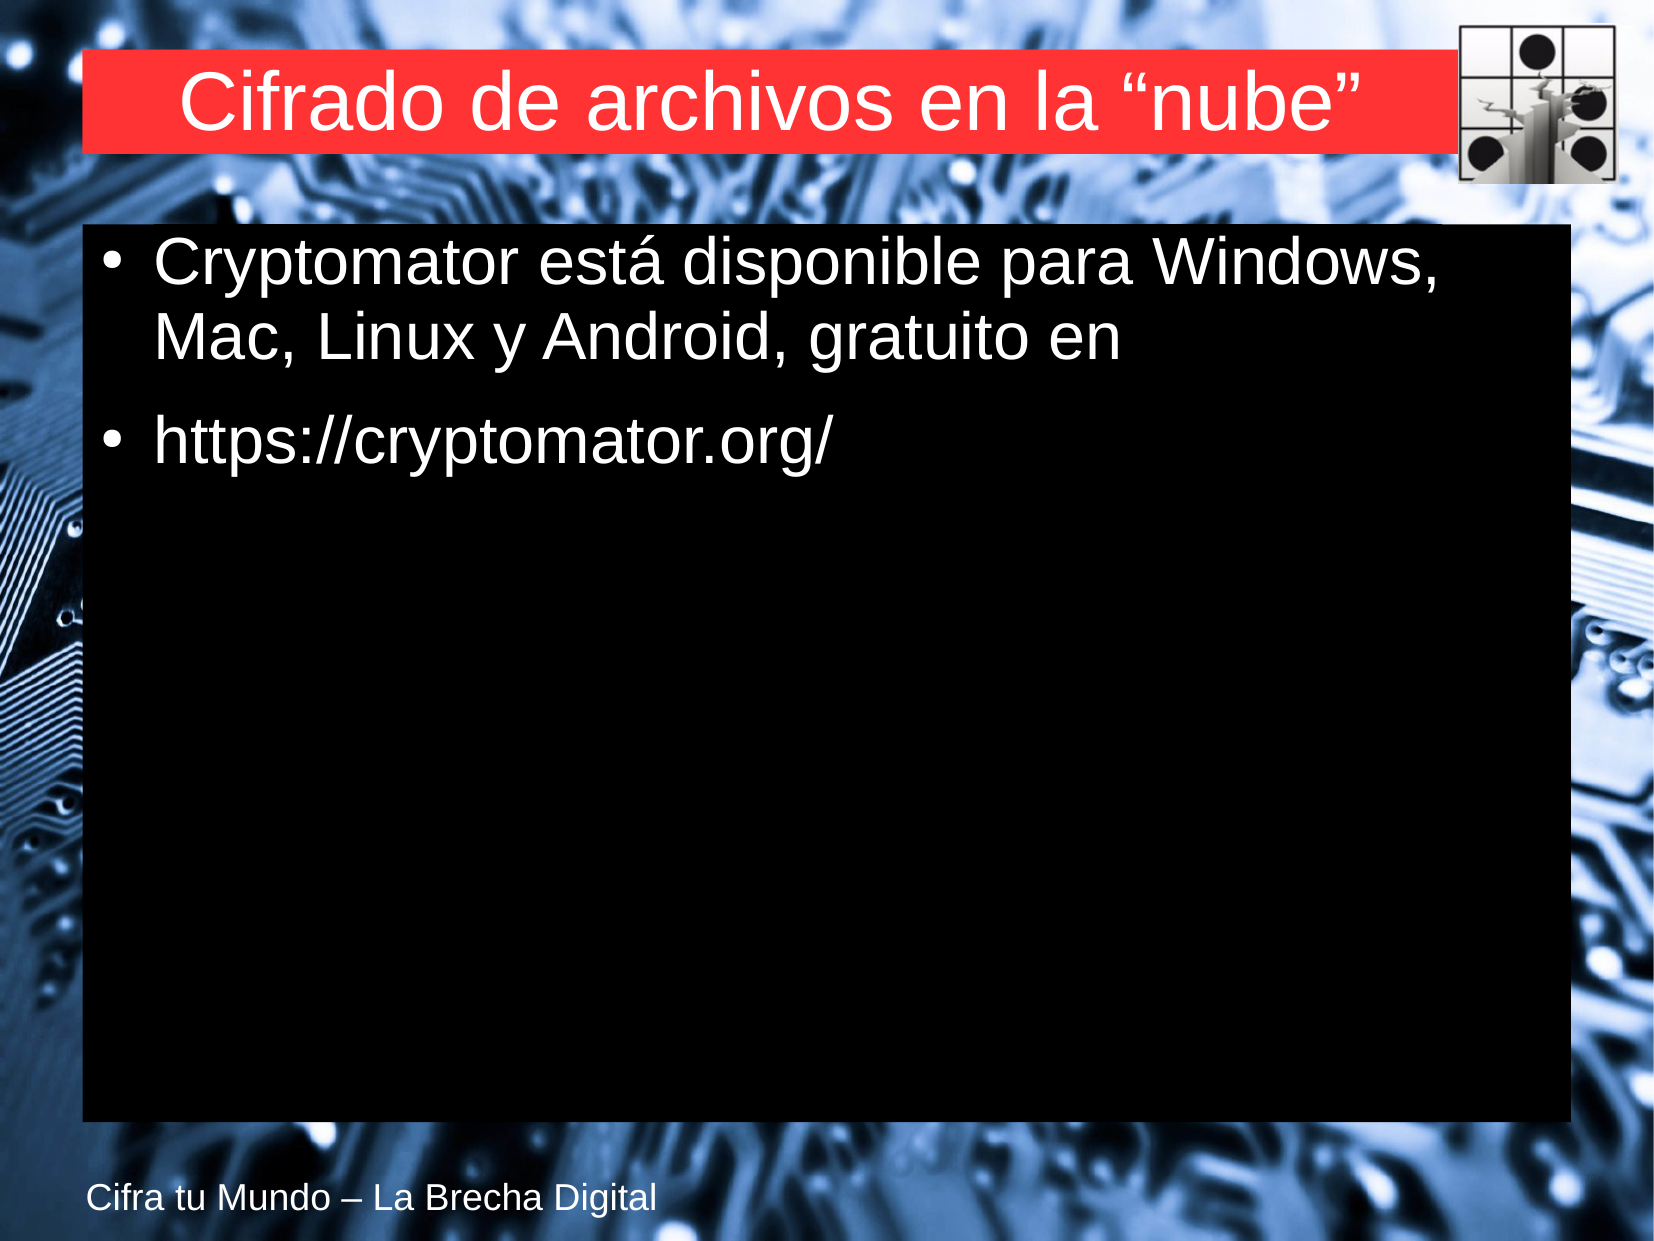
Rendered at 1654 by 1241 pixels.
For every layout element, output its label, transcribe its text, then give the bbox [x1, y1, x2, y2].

picture [0, 0, 1654, 1241]
text_box Cifra tu Mundo – La Brecha Digital [70, 1169, 1453, 1226]
title Cifrado de archivos en la “nube” [82, 49, 1458, 154]
list Cryptomator está disponible para Windows, Mac, Linux y Android, gratuito en https://cryptomator.org/ [82, 224, 1571, 1123]
